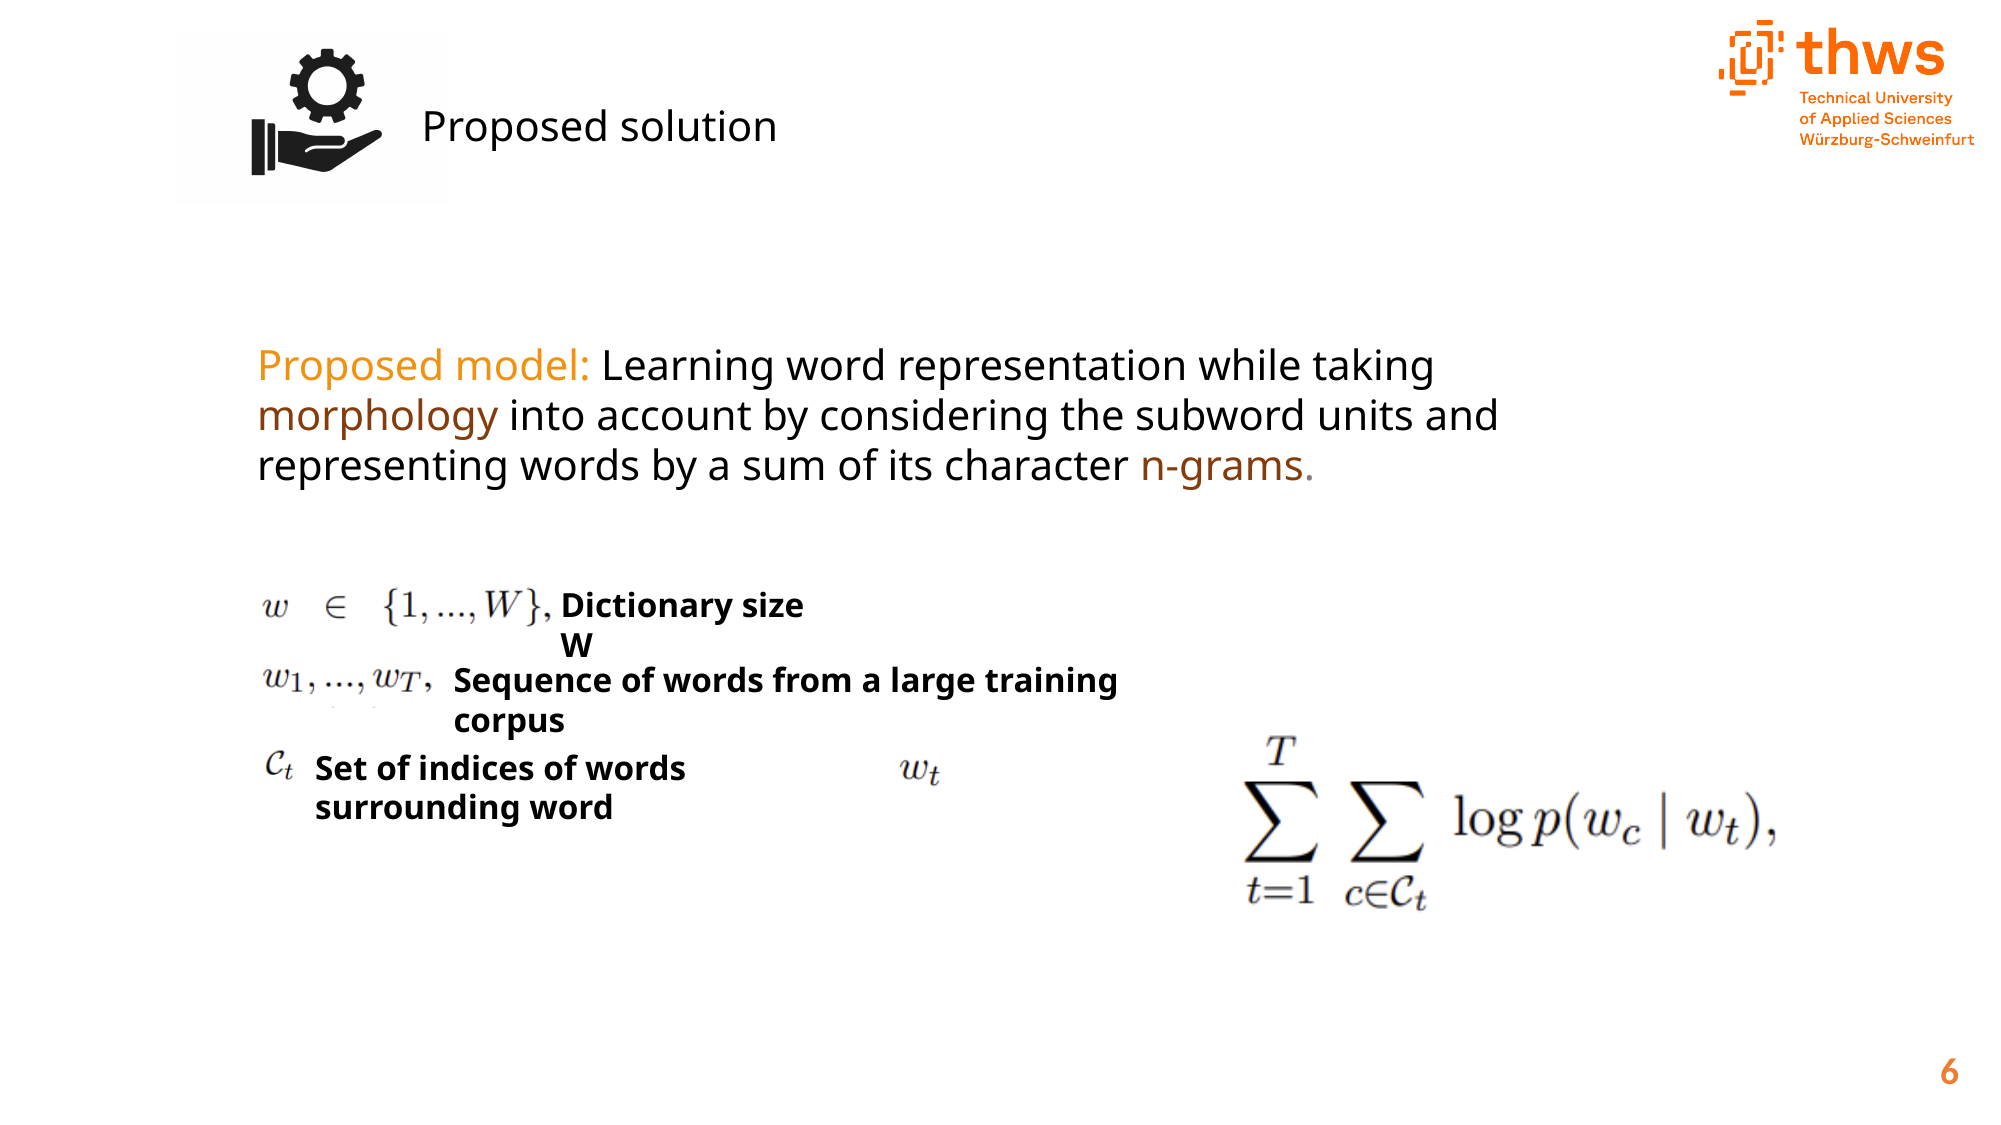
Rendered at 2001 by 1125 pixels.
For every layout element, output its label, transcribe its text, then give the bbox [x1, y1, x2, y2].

text_box Dictionary size W [545, 576, 854, 632]
picture [261, 742, 300, 793]
picture [245, 658, 438, 708]
text_box Proposed model: Learning word representation while taking morphology into account by considering the subword units and representing words by a sum of its character n-grams. [242, 331, 1587, 498]
text_box Set of indices of words surrounding word [300, 739, 902, 795]
text_box Sequence of words from a large training corpus [438, 651, 1186, 708]
text_box 6 [1925, 1039, 2000, 1100]
picture [253, 578, 545, 631]
picture [175, 31, 449, 204]
text_box Proposed solution [406, 91, 1951, 158]
picture [1212, 701, 1823, 944]
picture [891, 743, 943, 800]
picture [1702, 3, 2000, 170]
